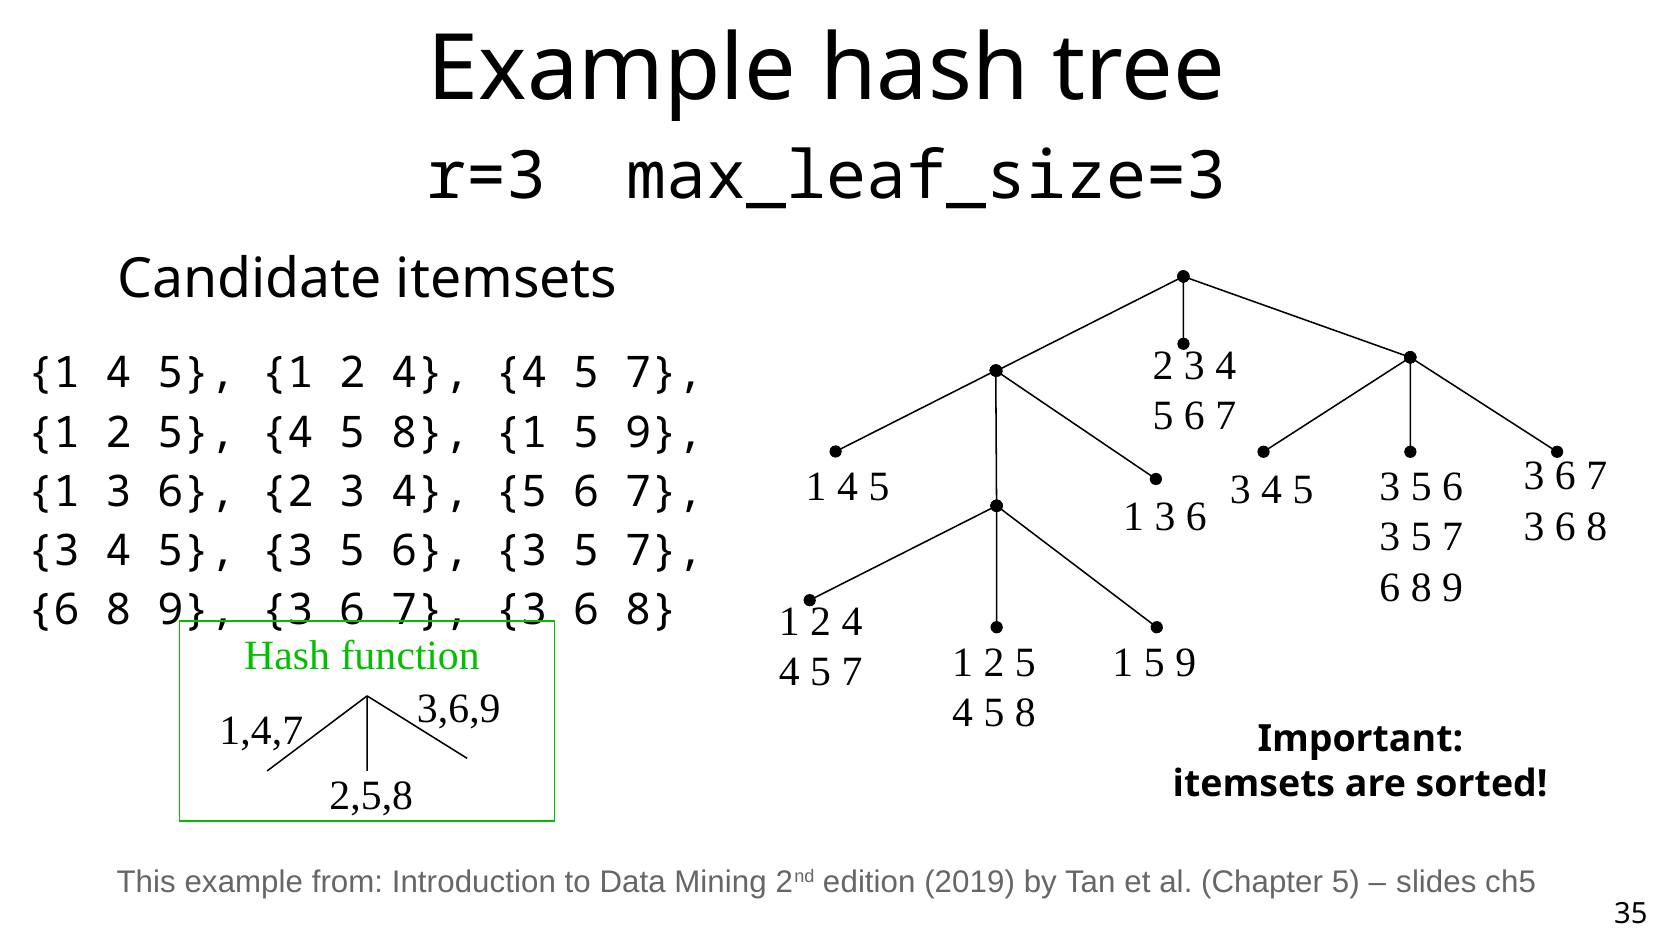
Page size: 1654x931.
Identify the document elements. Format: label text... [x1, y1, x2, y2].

text_box 3 5 6 3 5 7 6 8 9 [1364, 451, 1479, 617]
text_box This example from: Introduction to Data Mining 2nd edition (2019) by Tan et al. (Chapter 5) – slides ch5 [7, 857, 1646, 916]
text_box 1 3 6 [1108, 481, 1223, 547]
text_box 2 3 4 5 6 7 [1137, 330, 1252, 446]
text_box 3 6 7 3 6 8 [1508, 440, 1623, 556]
text_box 1 4 5 [790, 451, 905, 517]
list Candidate itemsets {1 4 5}, {1 2 4}, {4 5 7}, {1 2 5}, {4 5 8}, {1 5 9}, {1 3 6}, {2 3 4}, {5 6 7}, {3 4 5}, {3 5 6}, {3 5 7}, {6 8 9}, {3 6 7}, {3 6 8} [27, 238, 708, 655]
text_box Hash function [229, 622, 495, 686]
title Example hash tree r=3 max_leaf_size=3 [82, 24, 1571, 195]
text_box 1 2 4 4 5 7 [764, 586, 878, 702]
text_box 1 2 5 4 5 8 [937, 627, 1052, 742]
text_box 3 4 5 [1215, 454, 1329, 520]
text_box 3,6,9 [402, 673, 516, 739]
text_box 2,5,8 [314, 760, 429, 820]
text_box 2,5,8 [314, 822, 429, 826]
text_box 1 5 9 [1097, 627, 1212, 693]
text_box 1,4,7 [204, 695, 319, 761]
text_box Important: itemsets are sorted! [1087, 706, 1634, 812]
